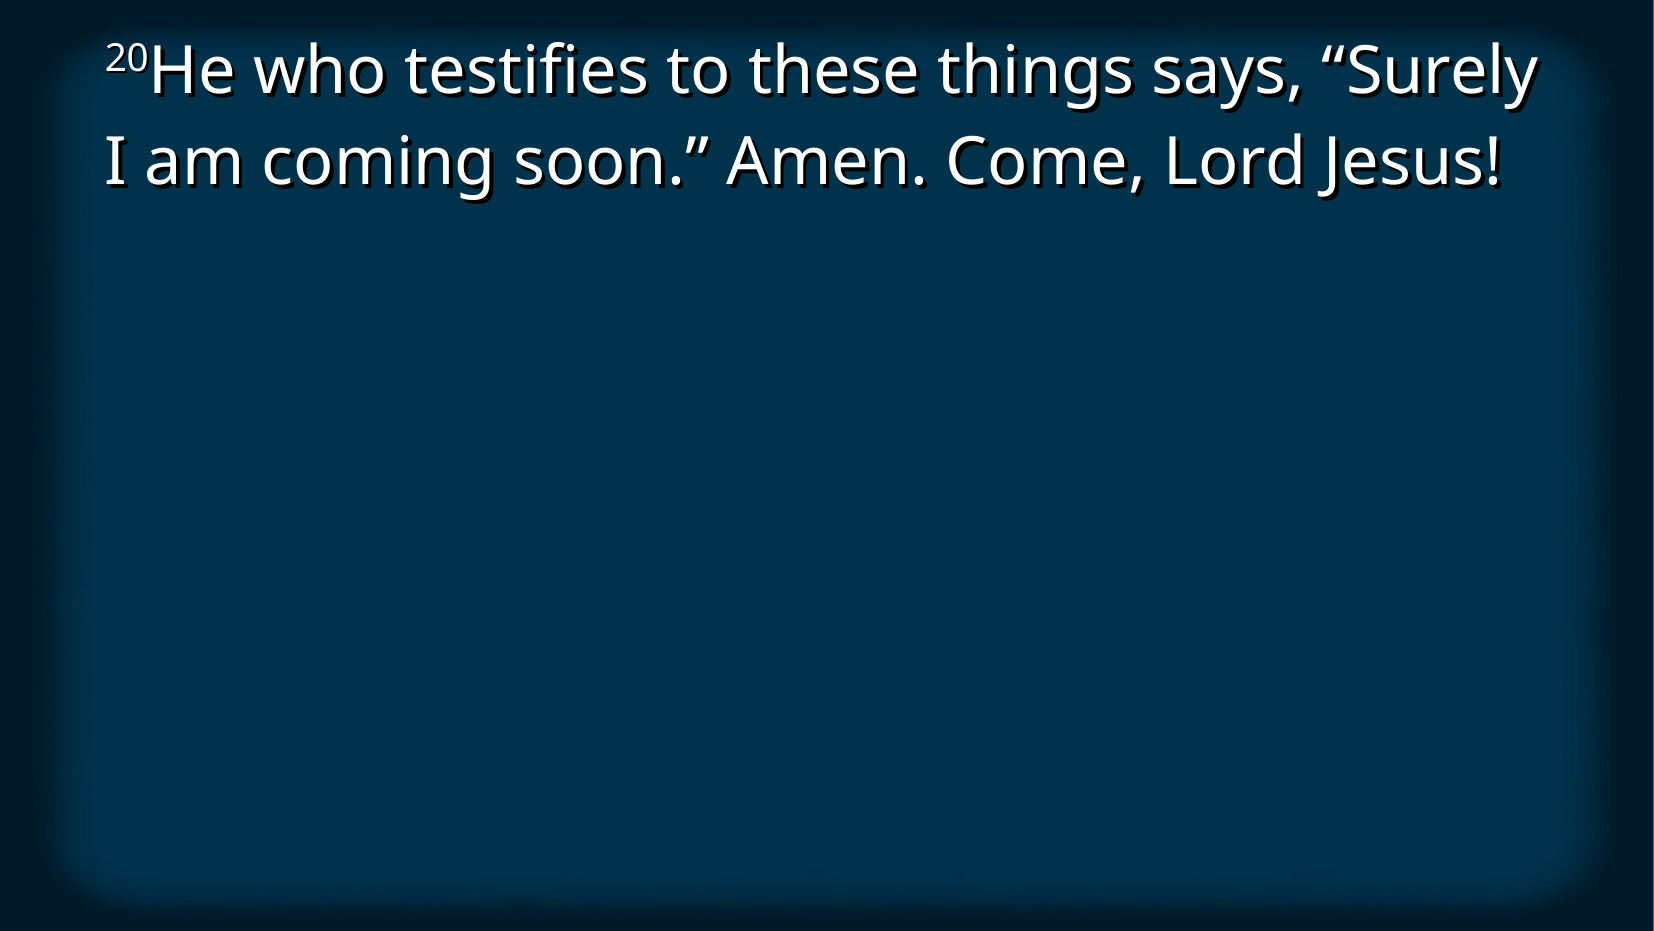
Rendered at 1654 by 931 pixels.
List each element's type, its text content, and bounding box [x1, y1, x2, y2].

picture [0, 0, 1654, 931]
text_box 20He who testifies to these things says, “Surely I am coming soon.” Amen. Come, Lord Jesus! [90, 15, 1561, 208]
